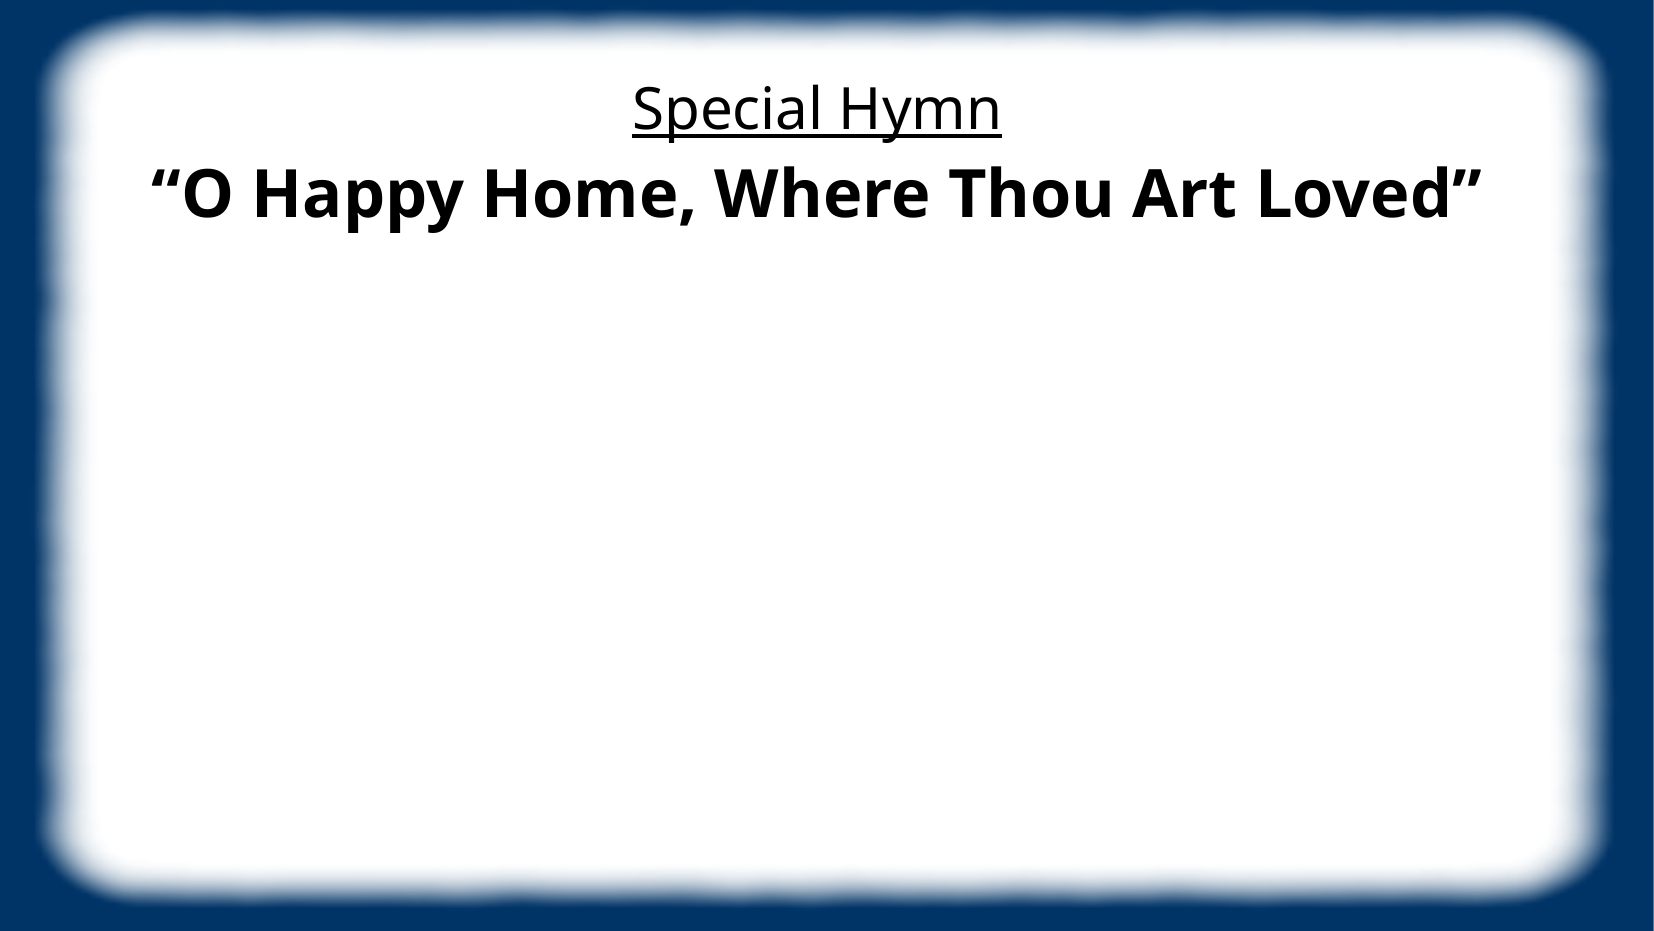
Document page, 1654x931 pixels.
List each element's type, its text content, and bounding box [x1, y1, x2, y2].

text_box Special Hymn “O Happy Home, Where Thou Art Loved” [90, 60, 1546, 241]
picture [0, 0, 1654, 931]
